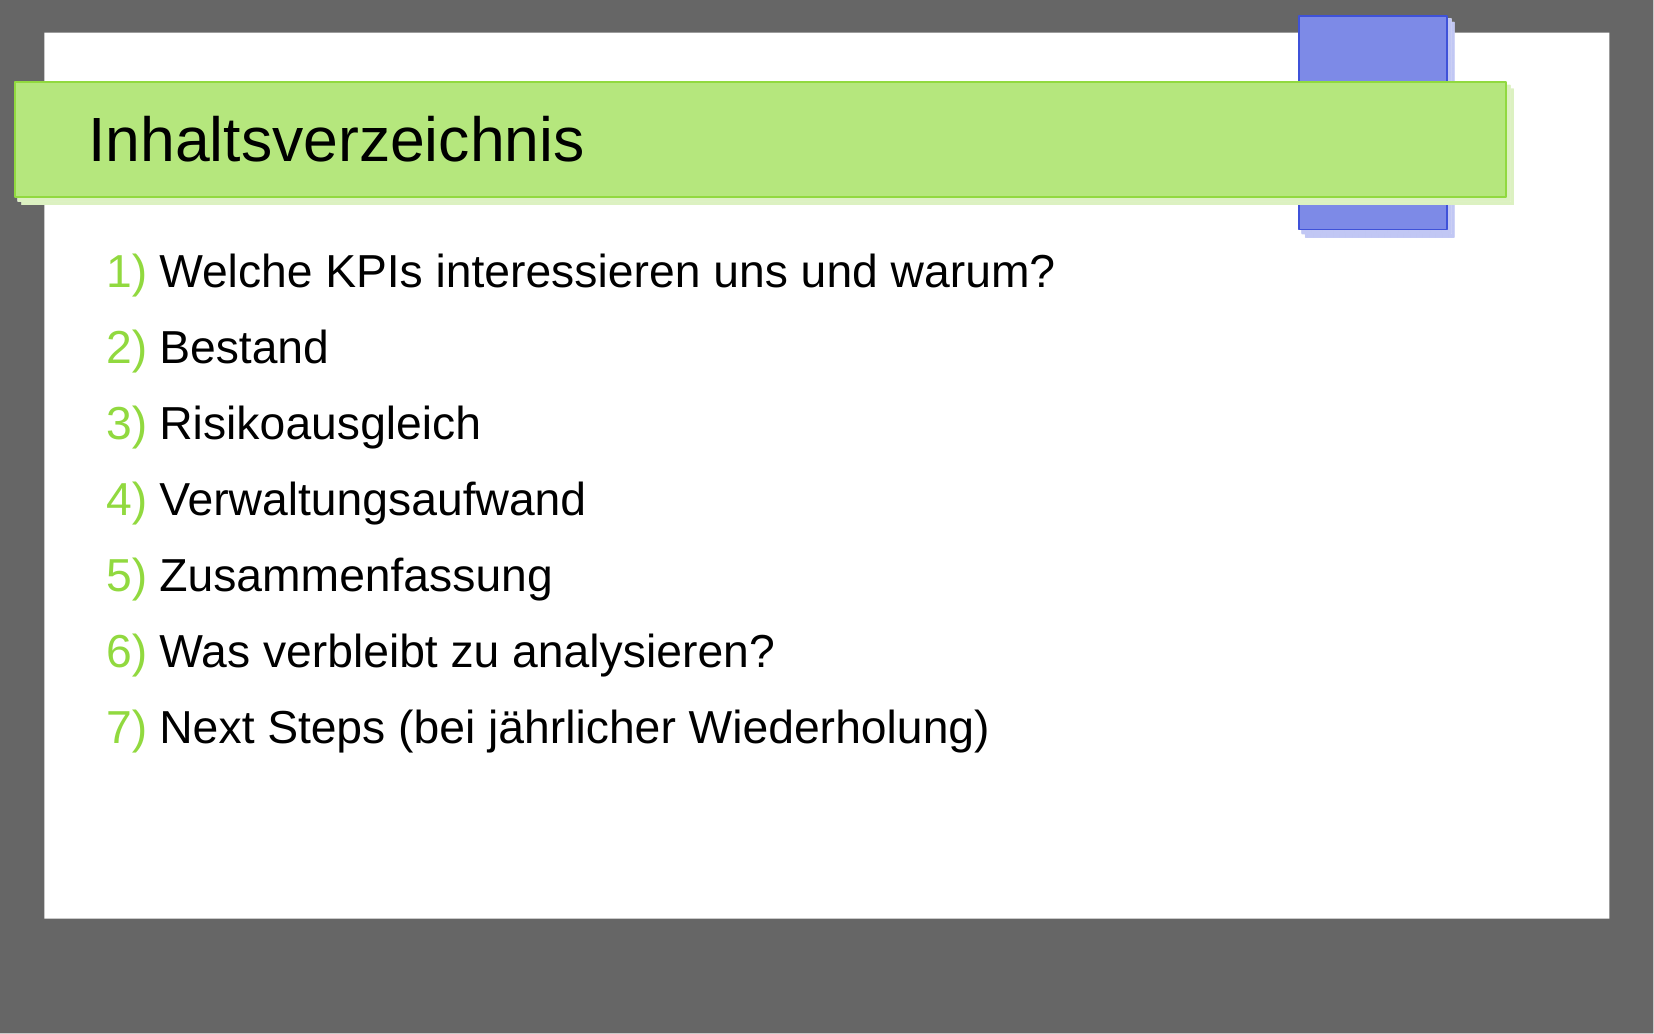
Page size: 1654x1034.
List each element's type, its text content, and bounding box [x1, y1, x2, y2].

title Inhaltsverzeichnis [88, 81, 1506, 197]
list Welche KPIs interessieren uns und warum? Bestand Risikoausgleich Verwaltungsaufwand Zusammenfassung Was verbleibt zu analysieren? Next Steps (bei jährlicher Wiederholung) [88, 245, 1565, 903]
